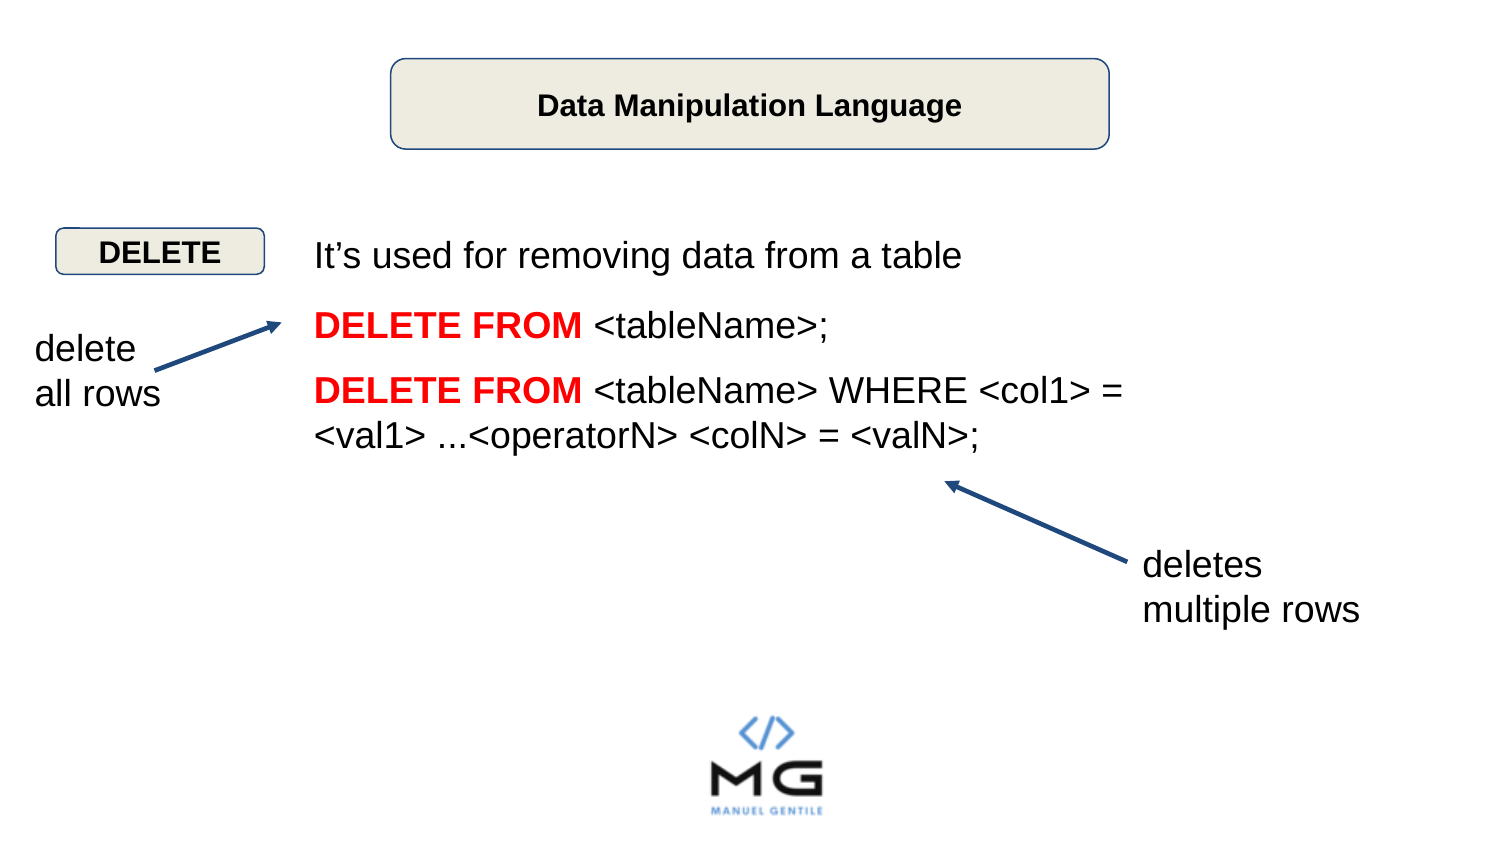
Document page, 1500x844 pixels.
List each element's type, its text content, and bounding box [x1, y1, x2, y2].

text_box It’s used for removing data from a table [298, 216, 1110, 285]
text_box deletes multiple rows [1127, 525, 1378, 630]
text_box DELETE FROM <tableName>; [298, 285, 1455, 356]
text_box delete all rows [19, 308, 186, 413]
text_box DELETE [55, 228, 265, 275]
text_box Data Manipulation Language [390, 58, 1110, 150]
picture [688, 687, 846, 844]
text_box DELETE FROM <tableName> WHERE <col1> = <val1> ...<operatorN> <colN> = <valN>; [298, 351, 1317, 472]
